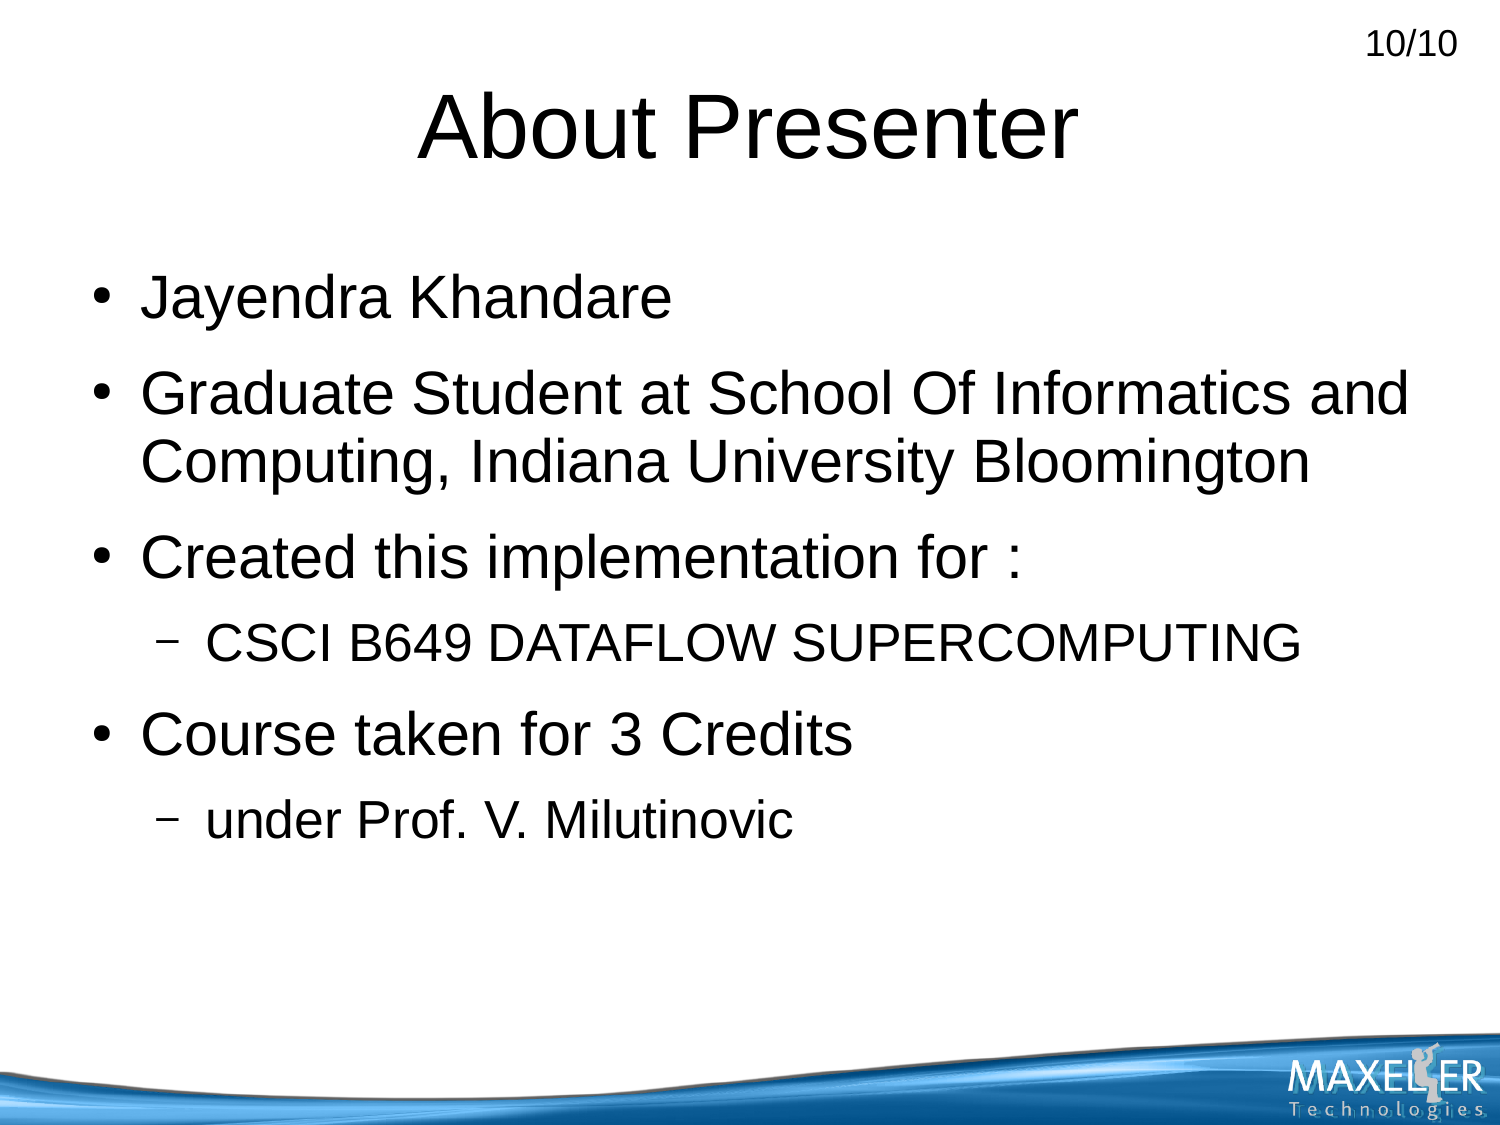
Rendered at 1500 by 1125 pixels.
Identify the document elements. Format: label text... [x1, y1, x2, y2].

title About Presenter [75, 45, 1424, 208]
text_box 10/10 [1350, 15, 1486, 114]
list Jayendra Khandare Graduate Student at School Of Informatics and Computing, Indiana University Bloomington Created this implementation for : CSCI B649 DATAFLOW SUPERCOMPUTING Course taken for 3 Credits under Prof. V. Milutinovic [75, 263, 1425, 916]
picture [0, 1023, 1500, 1125]
